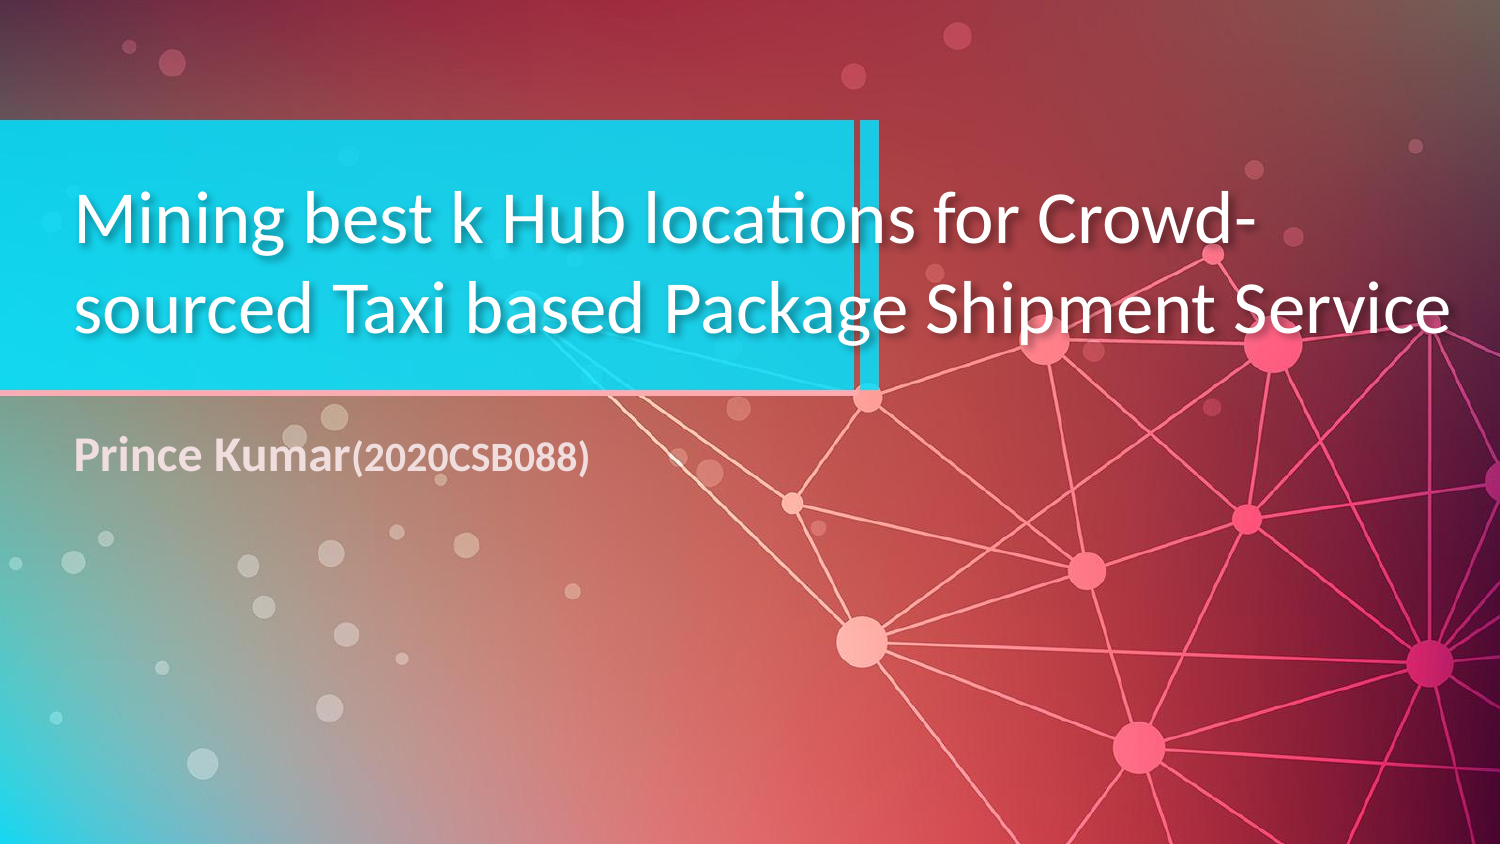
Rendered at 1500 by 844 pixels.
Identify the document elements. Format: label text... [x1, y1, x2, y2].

picture [0, 0, 1500, 844]
title Mining best k Hub locations for Crowd- sourced Taxi based Package Shipment Service [73, 146, 1477, 372]
subtitle Prince Kumar(2020CSB088) [73, 421, 1427, 604]
